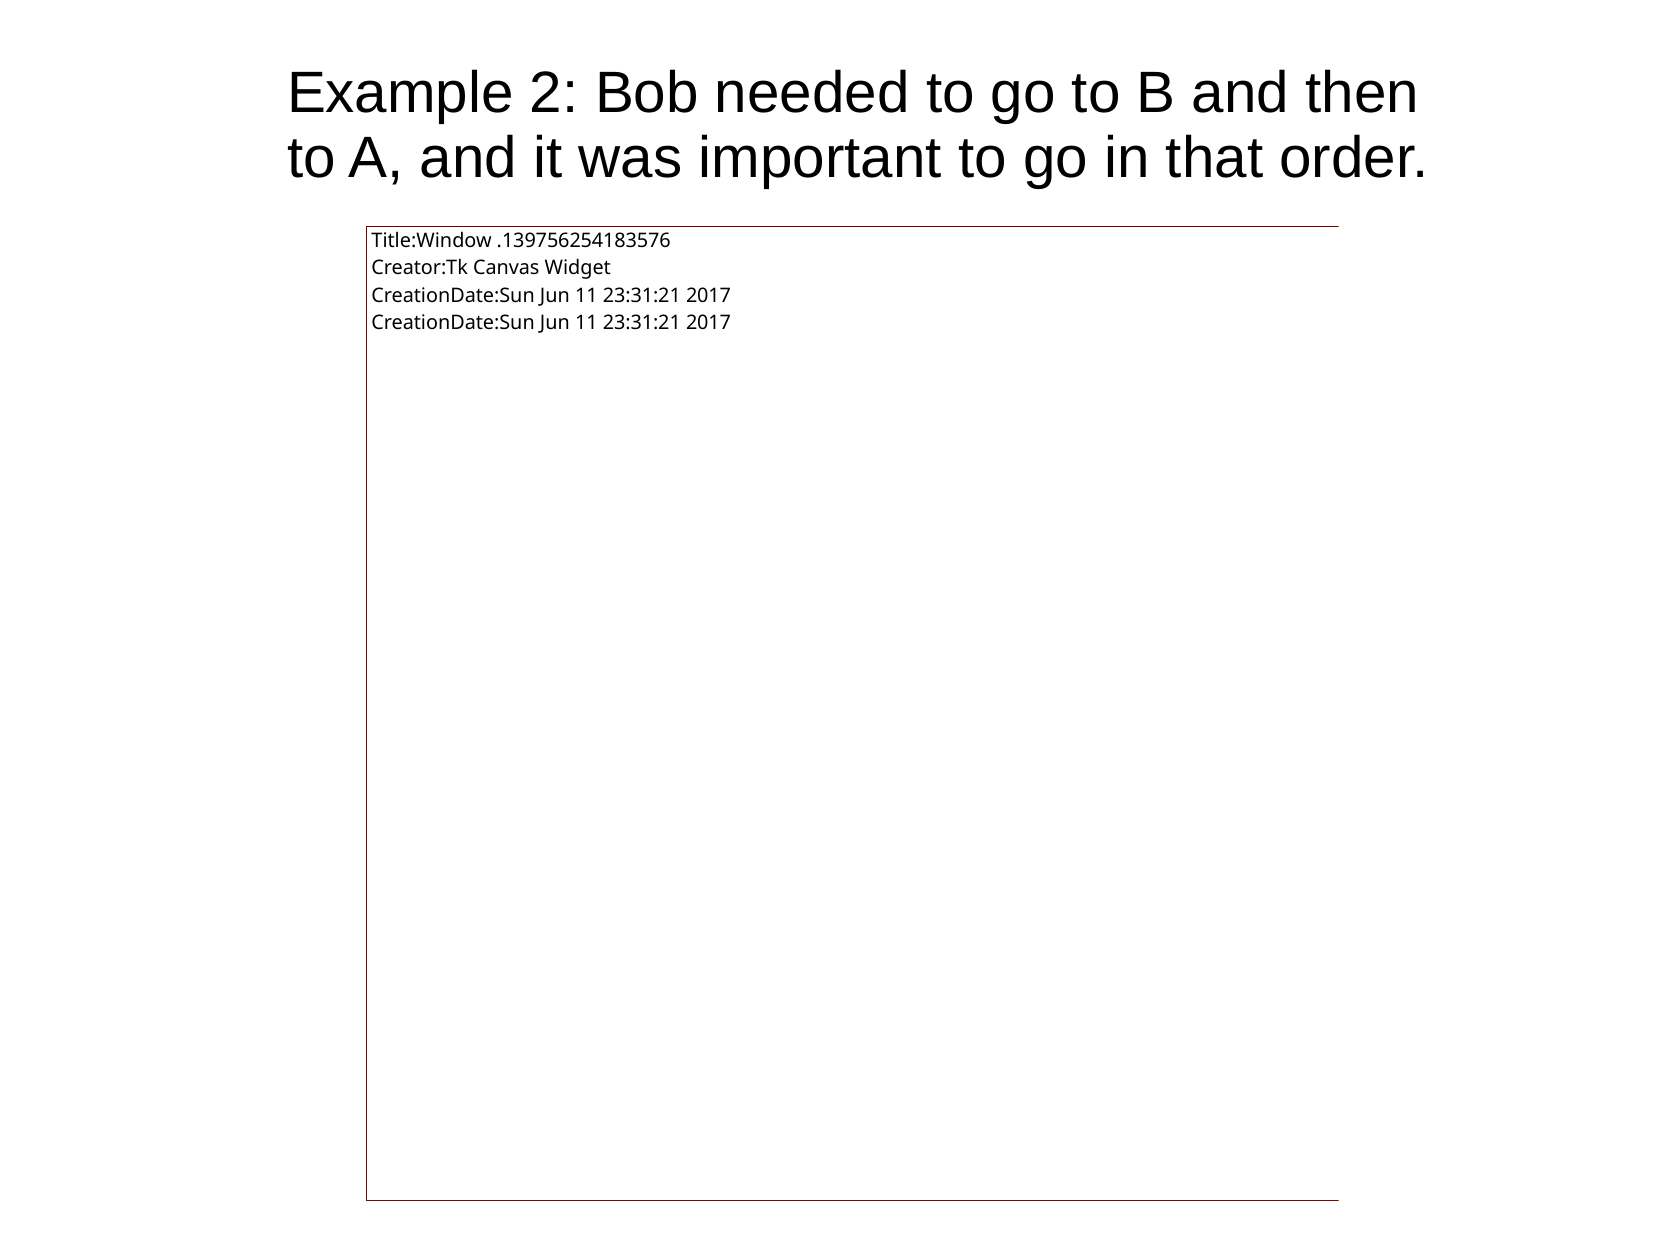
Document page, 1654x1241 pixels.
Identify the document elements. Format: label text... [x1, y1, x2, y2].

text_box Example 2: Bob needed to go to B and then to A, and it was important to go in that order. [272, 52, 1488, 533]
picture [364, 225, 1339, 1201]
